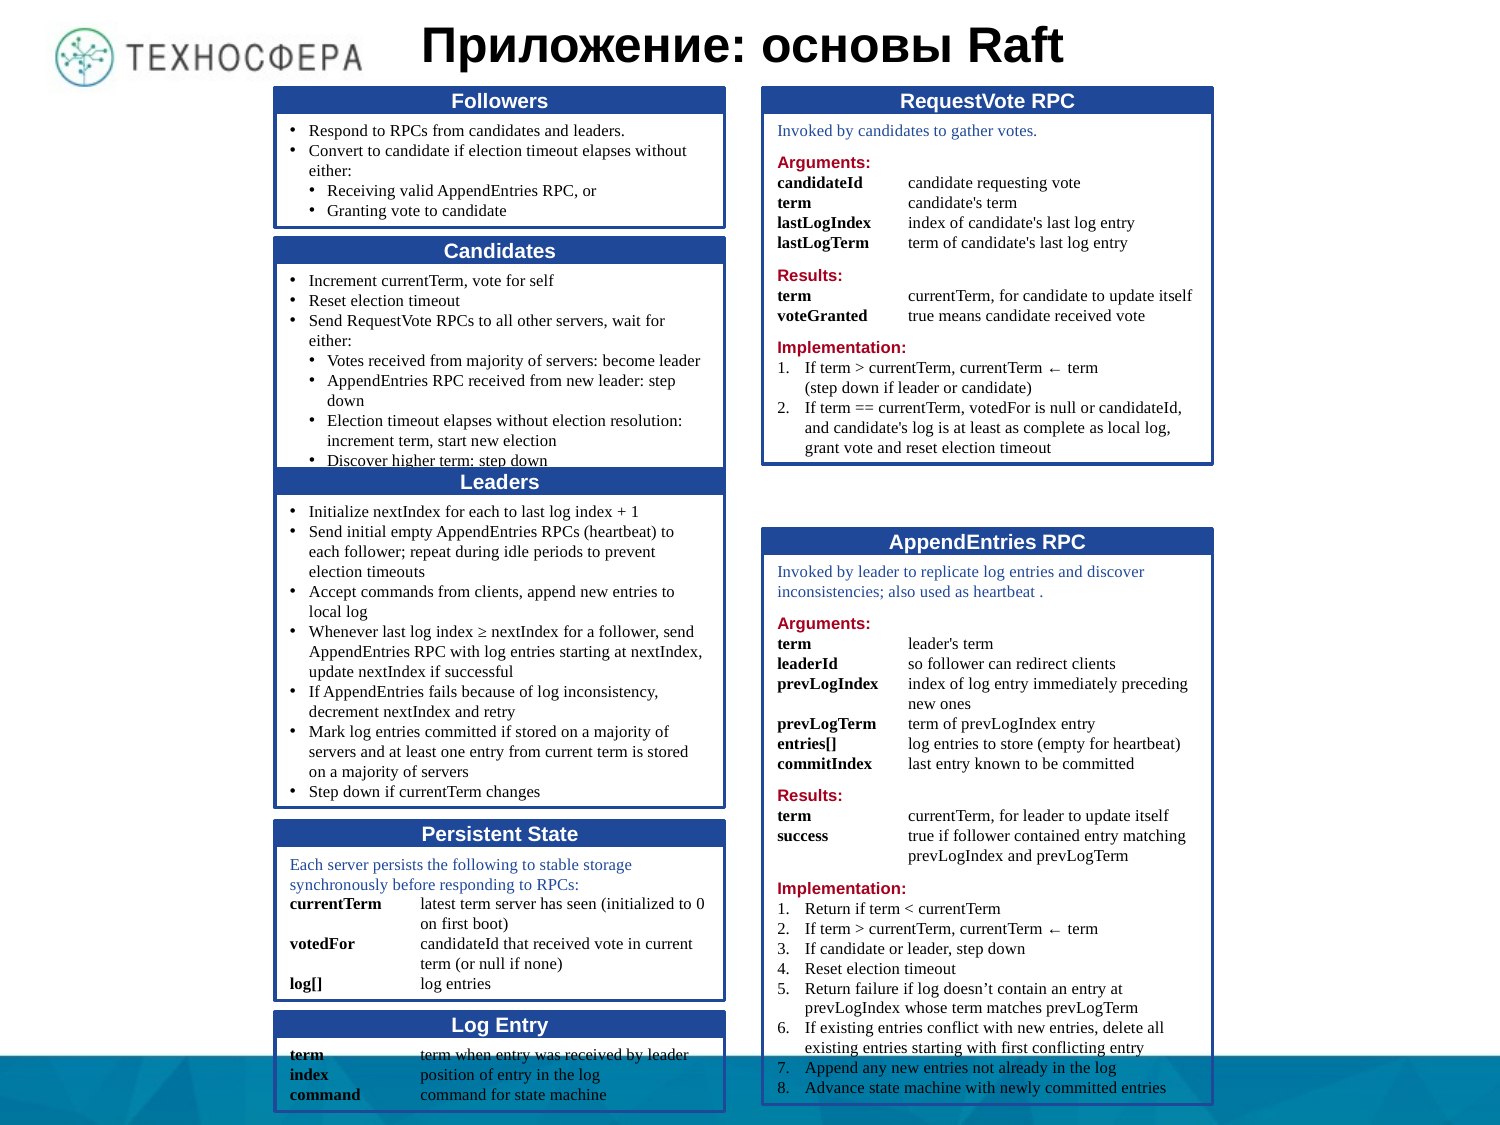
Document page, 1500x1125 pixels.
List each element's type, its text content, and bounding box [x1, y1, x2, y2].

text_box Initialize nextIndex for each to last log index + 1 Send initial empty AppendEntries RPCs (heartbeat) to each follower; repeat during idle periods to prevent election timeouts Accept commands from clients, append new entries to local log Whenever last log index ≥ nextIndex for a follower, send AppendEntries RPC with log entries starting at nextIndex, update nextIndex if successful If AppendEntries fails because of log inconsistency, decrement nextIndex and retry Mark log entries committed if stored on a majority of servers and at least one entry from current term is stored on a majority of servers Step down if currentTerm changes [274, 494, 725, 808]
text_box Leaders [274, 468, 725, 494]
text_box RequestVote RPC [762, 87, 1213, 113]
text_box Приложение: основы Raft [406, 5, 1080, 80]
text_box Candidates [274, 237, 725, 263]
text_box Log Entry [274, 1011, 725, 1037]
picture [0, 0, 1500, 1057]
text_box Persistent State [274, 820, 725, 846]
text_box term term when entry was received by leader index position of entry in the log command command for state machine [274, 1037, 725, 1112]
text_box Invoked by candidates to gather votes. Arguments: candidateId candidate requesting vote term candidate's term lastLogIndex index of candidate's last log entry lastLogTerm term of candidate's last log entry Results: term currentTerm, for candidate to update itself voteGranted true means candidate received vote Implementation: If term > currentTerm, currentTerm ← term (step down if leader or candidate) If term == currentTerm, votedFor is null or candidateId, and candidate's log is at least as complete as local log, grant vote and reset election timeout [762, 113, 1213, 464]
text_box Each server persists the following to stable storage synchronously before responding to RPCs: currentTerm latest term server has seen (initialized to 0 on first boot) votedFor candidateId that received vote in current term (or null if none) log[] log entries [274, 846, 725, 1001]
text_box Increment currentTerm, vote for self Reset election timeout Send RequestVote RPCs to all other servers, wait for either: Votes received from majority of servers: become leader AppendEntries RPC received from new leader: step down Election timeout elapses without election resolution: increment term, start new election Discover higher term: step down [274, 263, 725, 468]
text_box Respond to RPCs from candidates and leaders. Convert to candidate if election timeout elapses without either: Receiving valid AppendEntries RPC, or Granting vote to candidate [274, 113, 725, 228]
text_box Followers [274, 87, 725, 113]
text_box AppendEntries RPC [762, 529, 1213, 553]
text_box Invoked by leader to replicate log entries and discover inconsistencies; also used as heartbeat . Arguments: term leader's term leaderId so follower can redirect clients prevLogIndex index of log entry immediately preceding new ones prevLogTerm term of prevLogIndex entry entries[] log entries to store (empty for heartbeat) commitIndex last entry known to be committed Results: term currentTerm, for leader to update itself success true if follower contained entry matching prevLogIndex and prevLogTerm Implementation: Return if term < currentTerm If term > currentTerm, currentTerm ← term If candidate or leader, step down Reset election timeout Return failure if log doesn’t contain an entry at prevLogIndex whose term matches prevLogTerm If existing entries conflict with new entries, delete all existing entries starting with first conflicting entry Append any new entries not already in the log Advance state machine with newly committed entries [762, 553, 1213, 1105]
